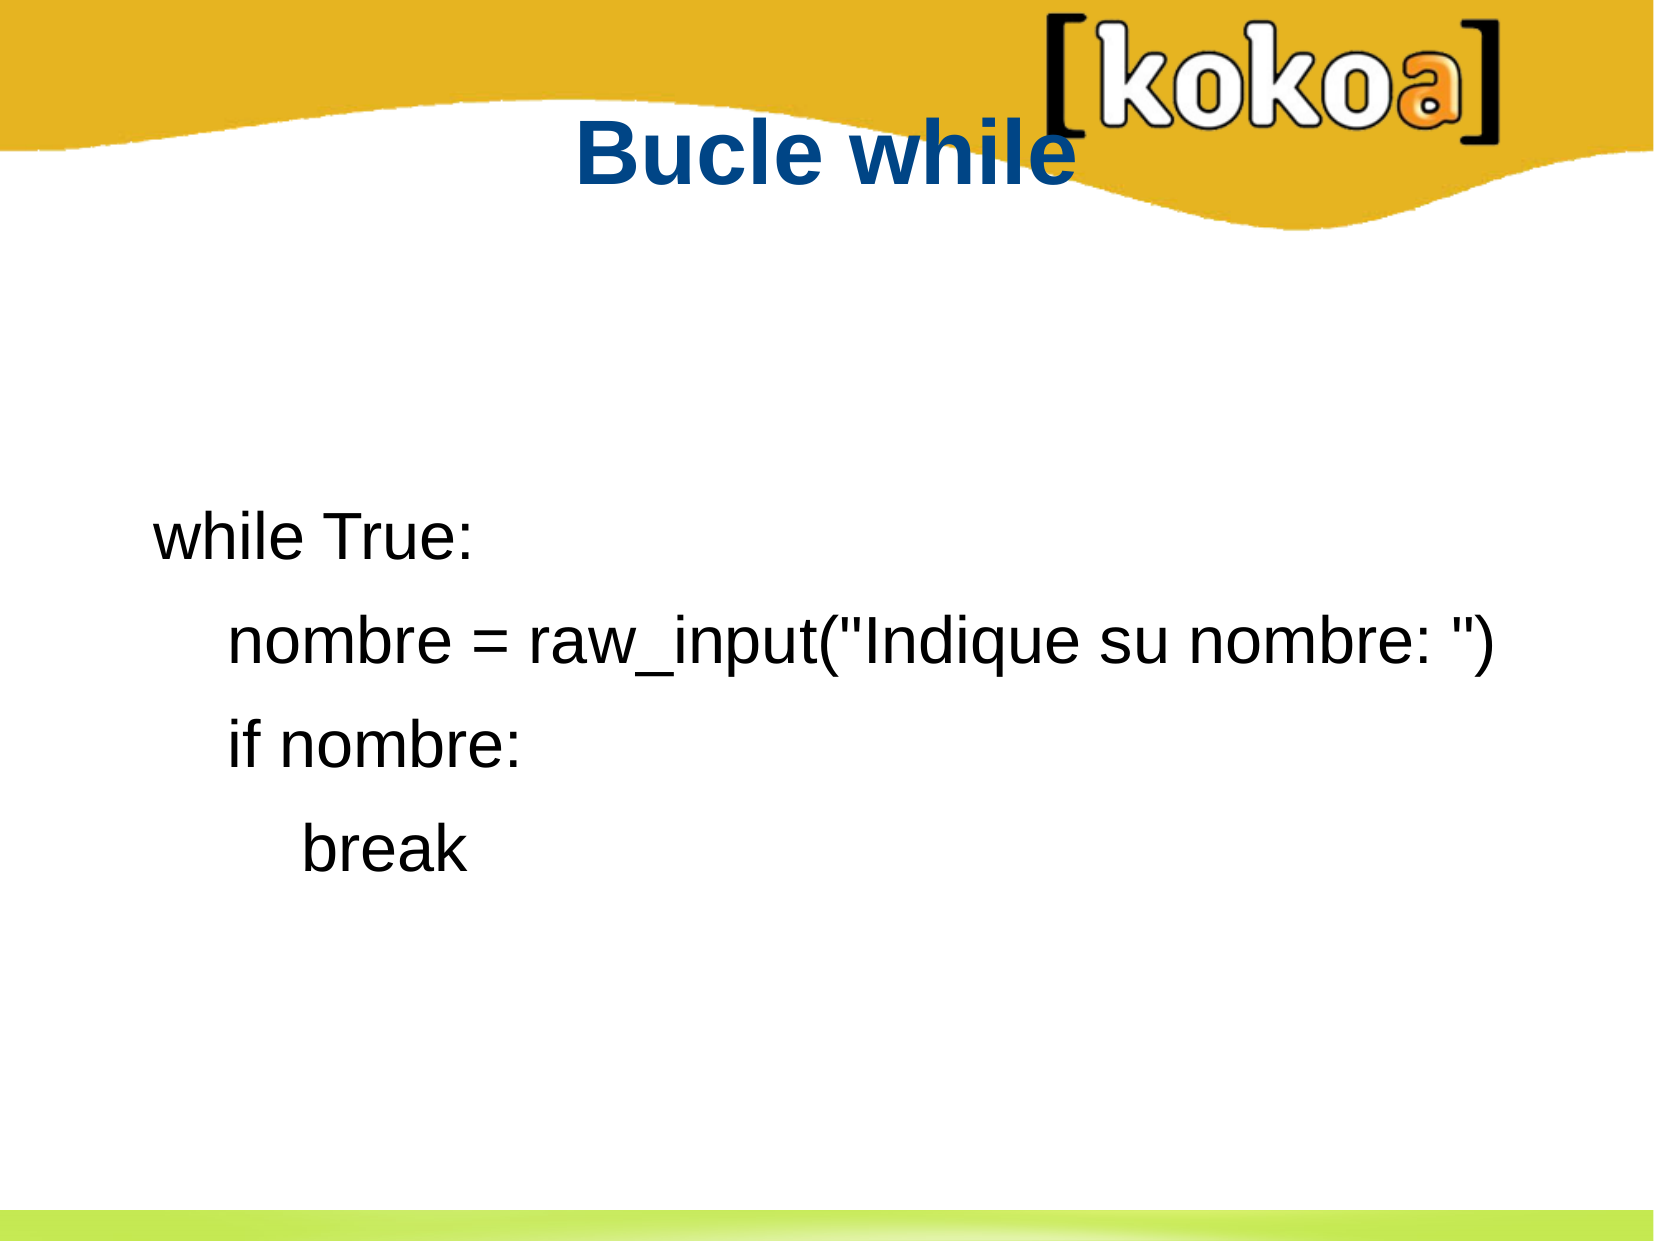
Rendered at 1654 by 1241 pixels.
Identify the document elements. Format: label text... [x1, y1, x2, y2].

title Bucle while [82, 49, 1571, 257]
picture [0, 1210, 1654, 1241]
list while True: nombre = raw_input("Indique su nombre: ") if nombre: break [82, 290, 1571, 1010]
picture [0, 0, 1654, 488]
